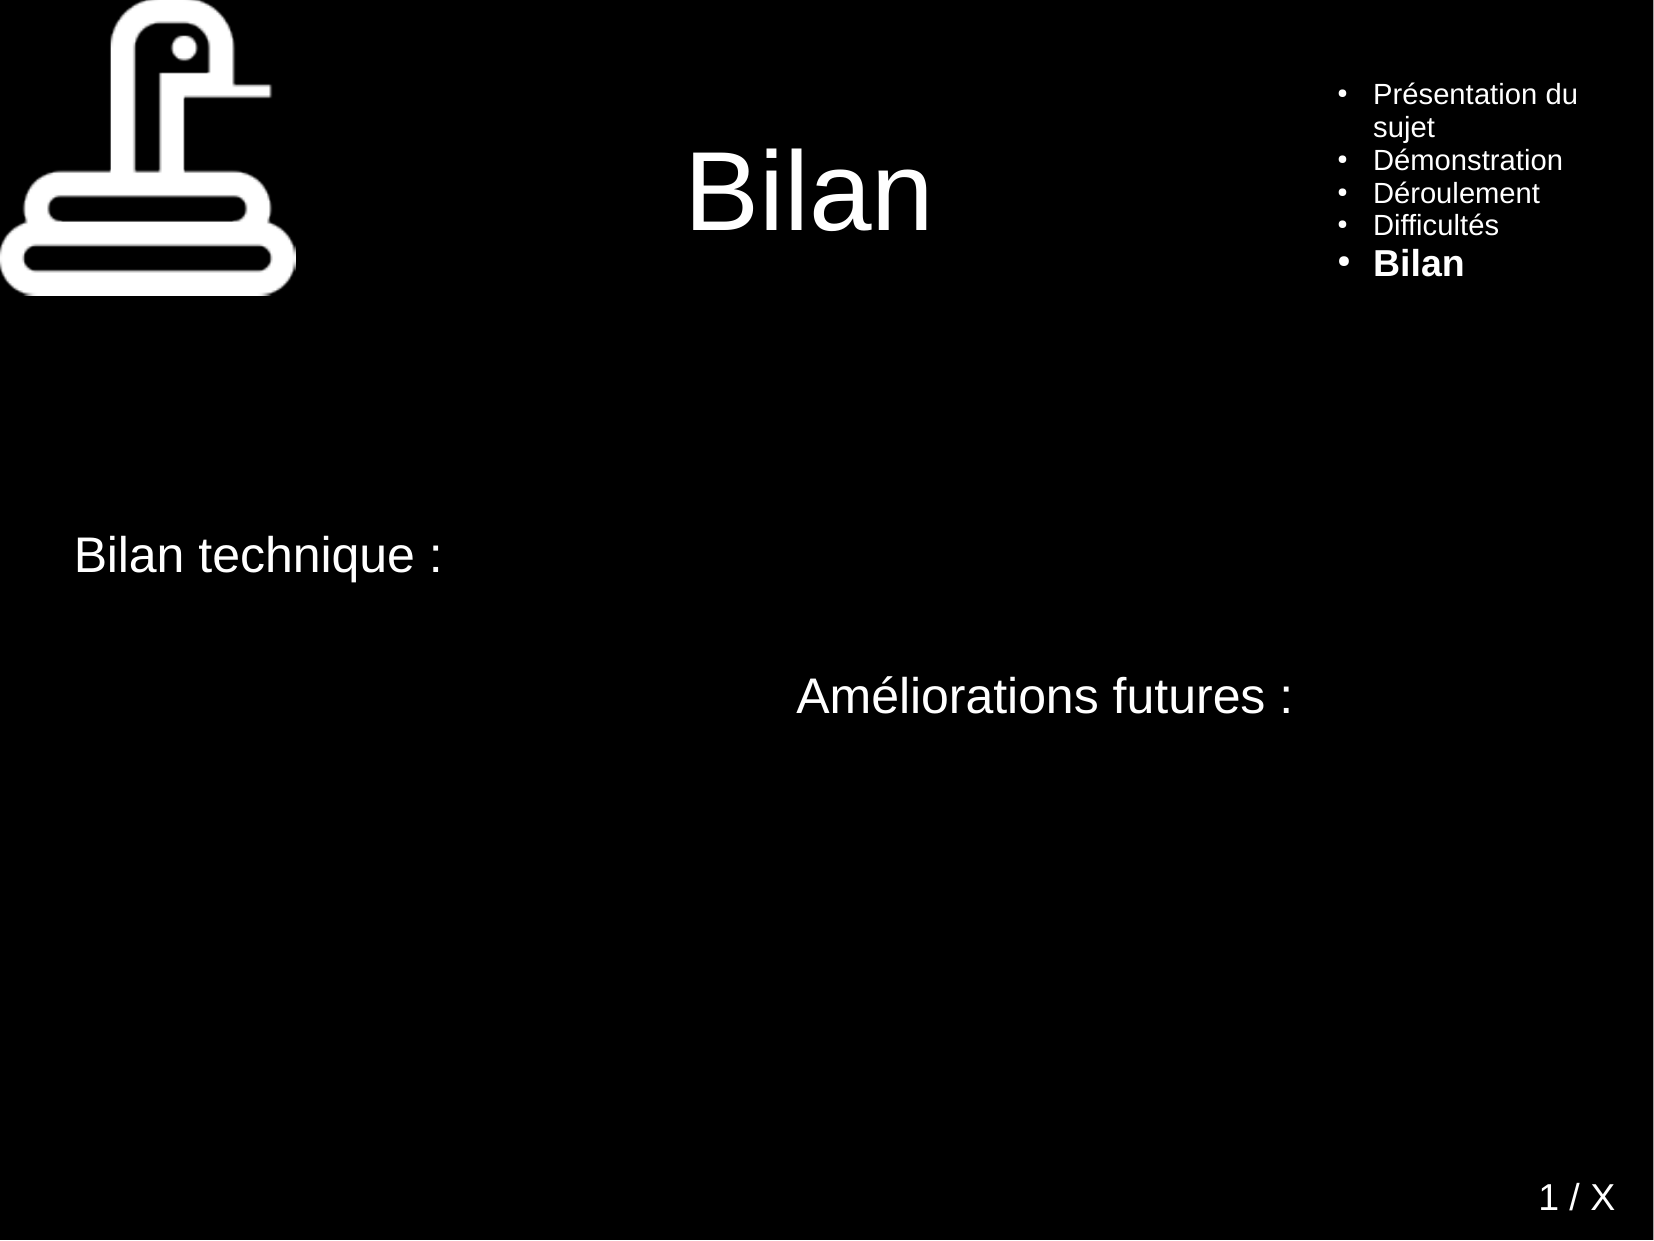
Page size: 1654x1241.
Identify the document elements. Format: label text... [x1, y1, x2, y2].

text_box 1 / X [1523, 1169, 1654, 1241]
text_box Bilan technique : [59, 519, 863, 591]
text_box Présentation du sujet Démonstration Déroulement Difficultés Bilan [1322, 70, 1654, 334]
title Bilan [295, 88, 1323, 296]
text_box Améliorations futures : [437, 661, 1654, 1055]
picture [0, 0, 296, 296]
